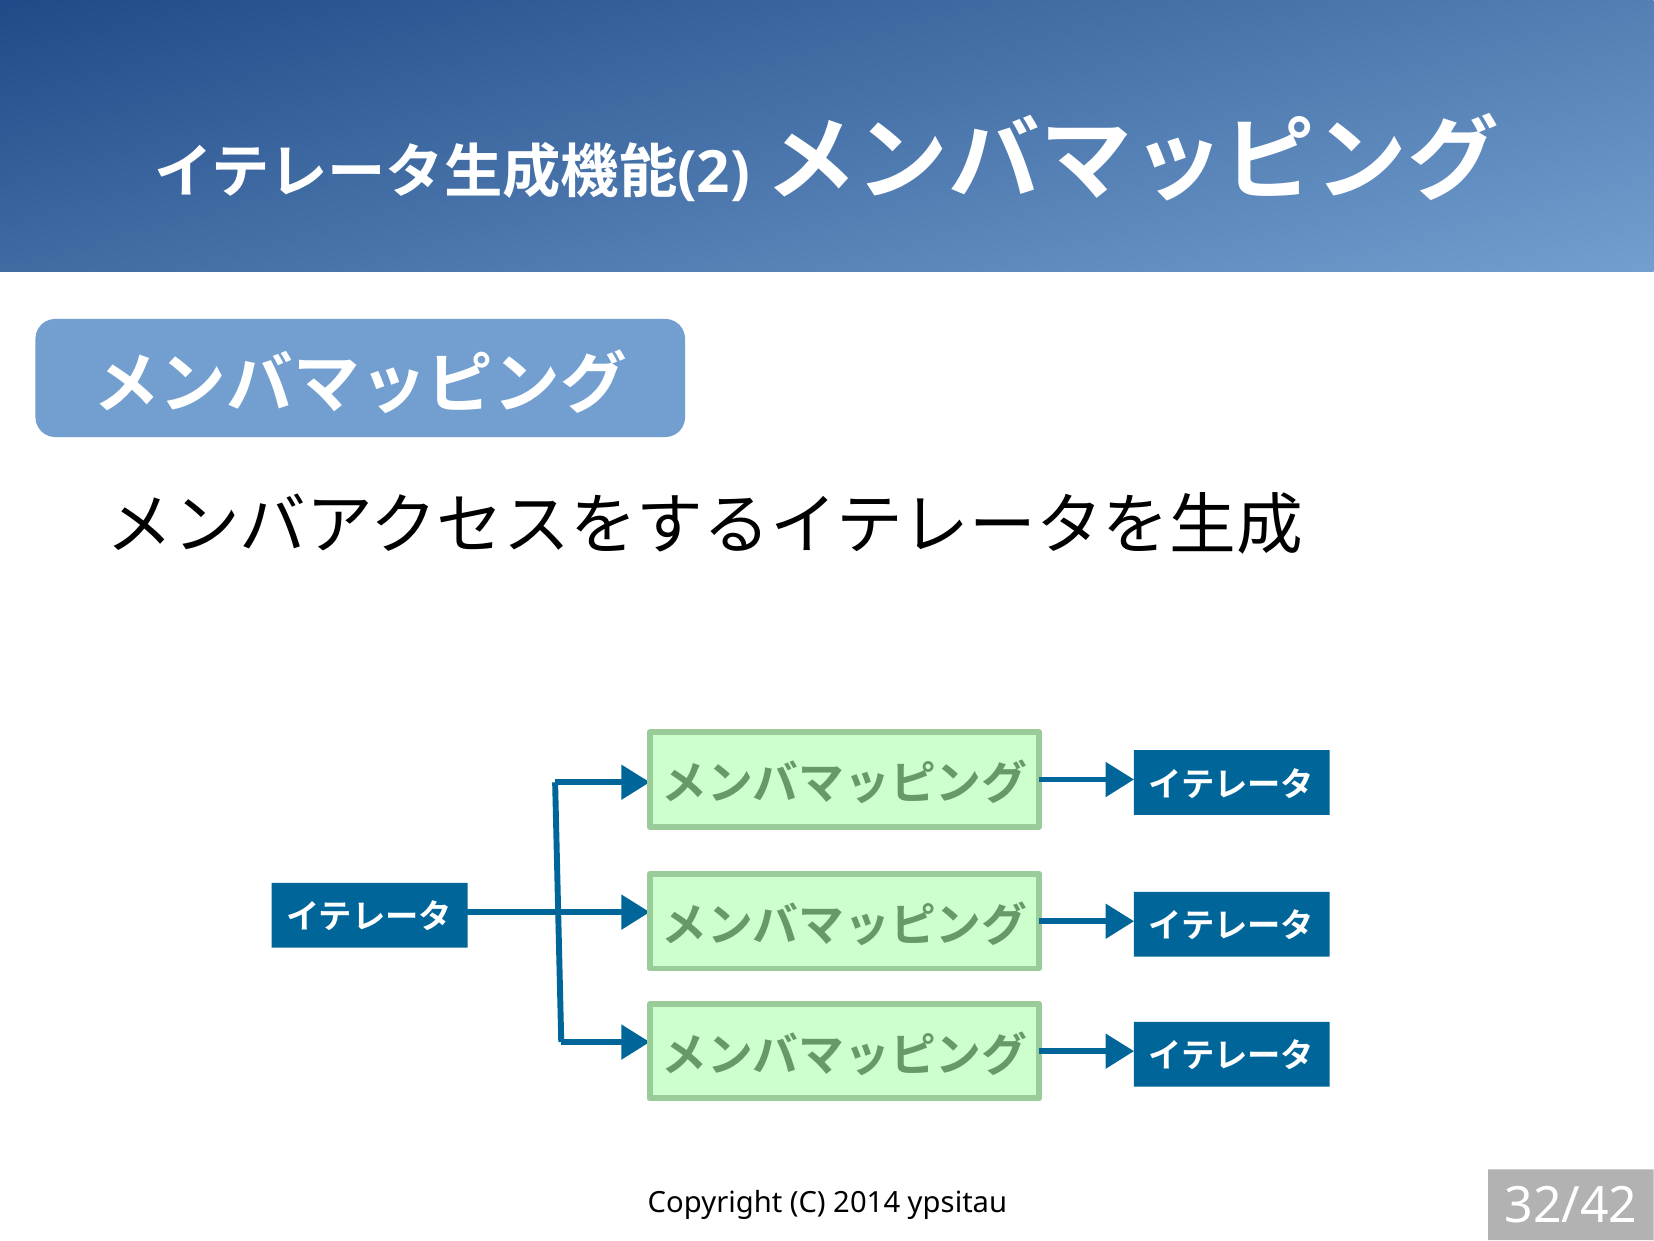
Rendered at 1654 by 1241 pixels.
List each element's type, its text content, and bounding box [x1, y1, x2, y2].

title イテレータ生成機能(2) メンバマッピング [82, 49, 1571, 257]
text_box イテレータ [1133, 891, 1330, 957]
text_box メンバマッピング [649, 732, 1040, 827]
text_box メンバマッピング [649, 874, 1040, 969]
text_box イテレータ [271, 882, 468, 948]
text_box メンバマッピング [649, 1003, 1040, 1099]
text_box メンバアクセスをするイテレータを生成 [91, 463, 1323, 579]
text_box メンバマッピング [35, 318, 686, 438]
text_box イテレータ [1133, 750, 1330, 815]
text_box イテレータ [1133, 1021, 1330, 1087]
